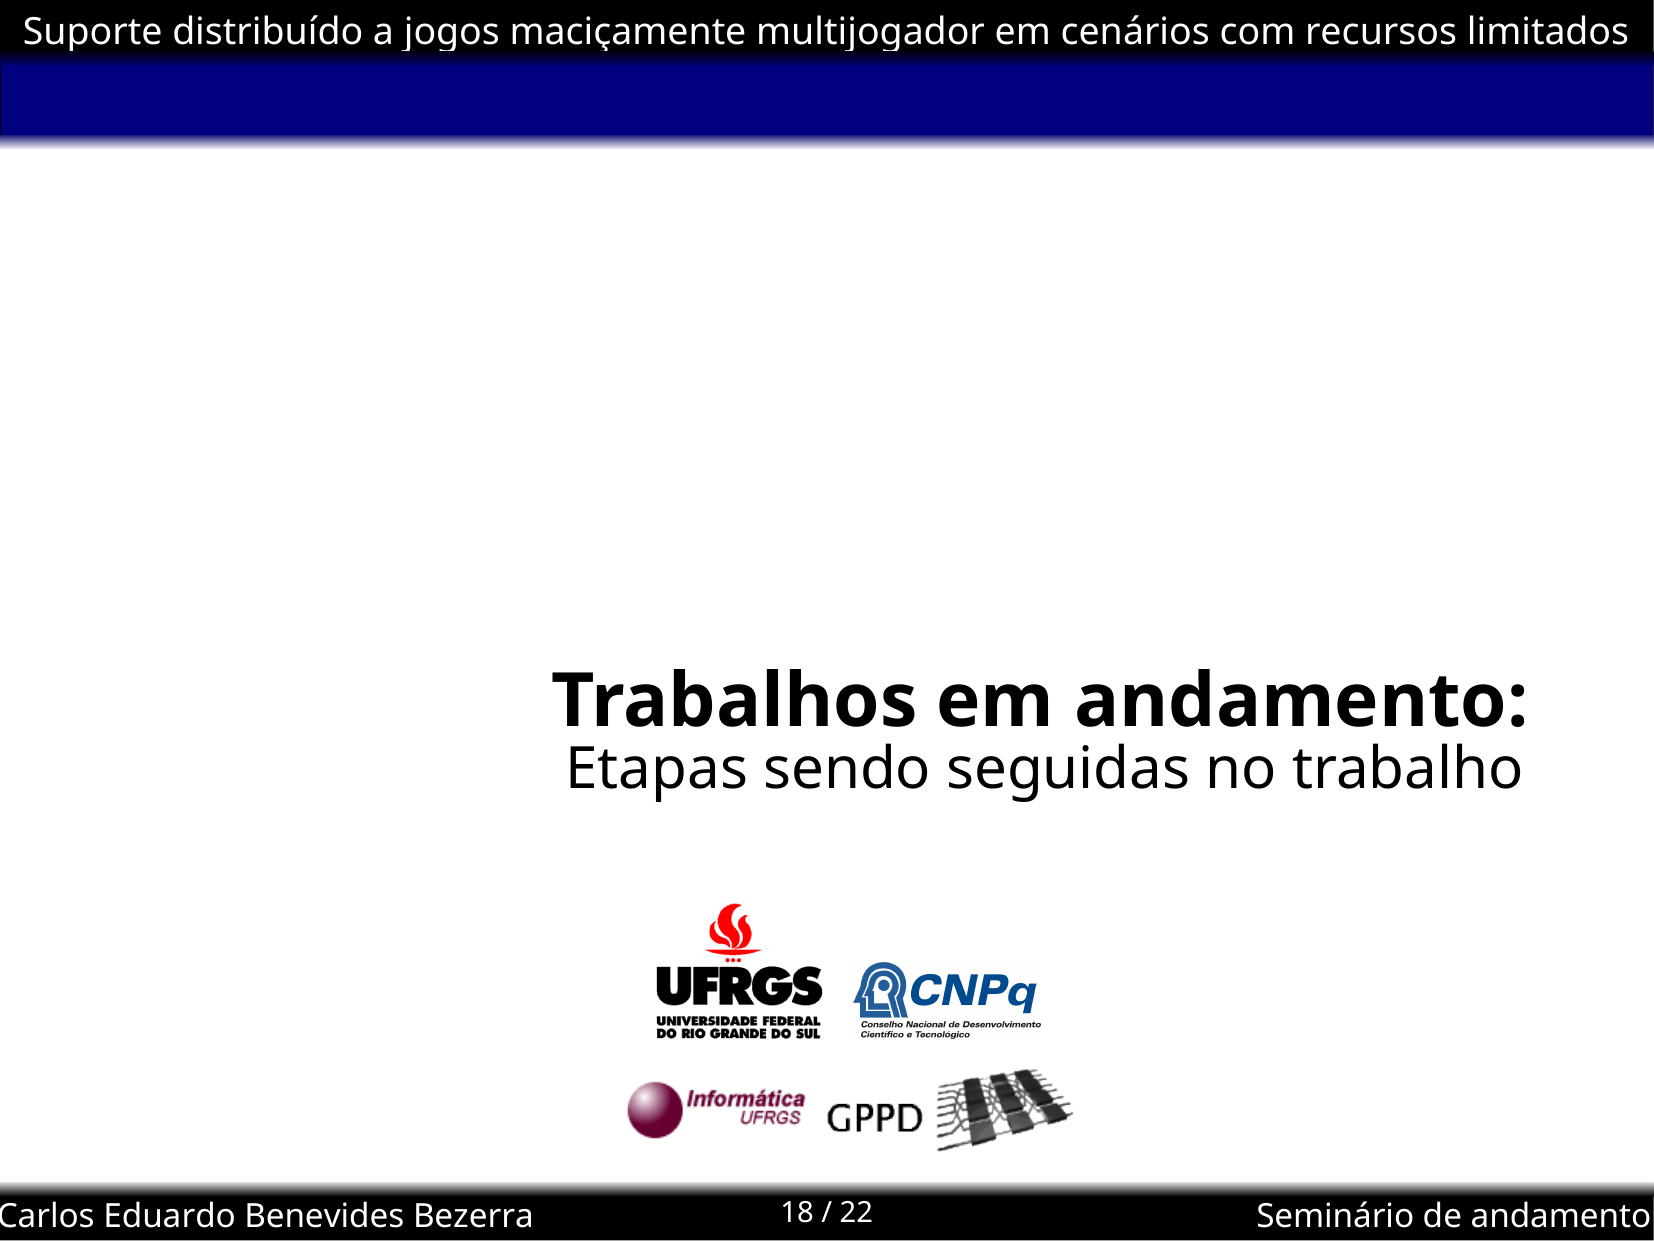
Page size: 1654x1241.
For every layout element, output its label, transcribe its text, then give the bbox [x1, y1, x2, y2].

subtitle Etapas sendo seguidas no trabalho [366, 726, 1524, 928]
picture [651, 928, 827, 1046]
picture [826, 1068, 1075, 1154]
picture [614, 1068, 821, 1148]
picture [853, 962, 1041, 1039]
title Trabalhos em andamento: [123, 268, 1530, 719]
